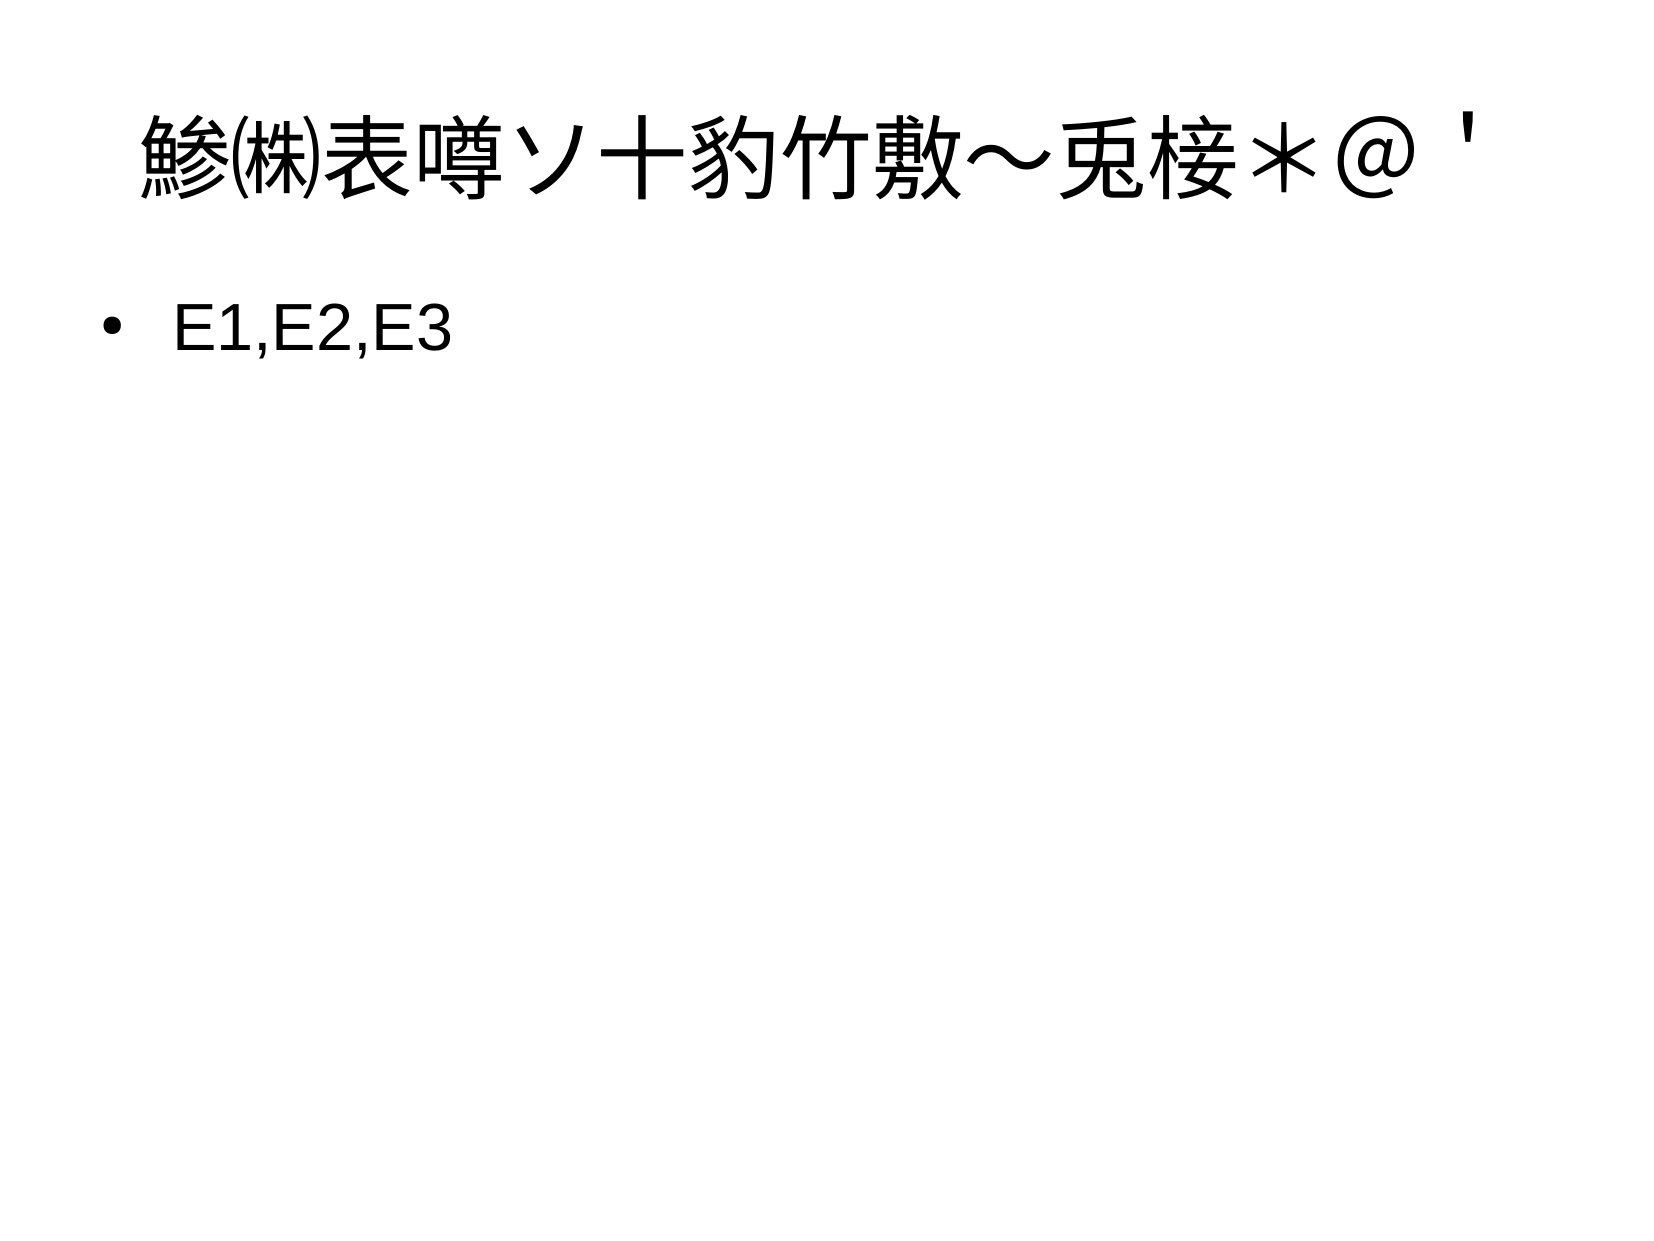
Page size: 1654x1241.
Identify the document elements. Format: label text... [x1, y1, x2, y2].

list E1,E2,E3 [82, 290, 1571, 1094]
title 鯵㈱表噂ソ十豹竹敷～兎椄＊＠＇ [82, 56, 1571, 250]
